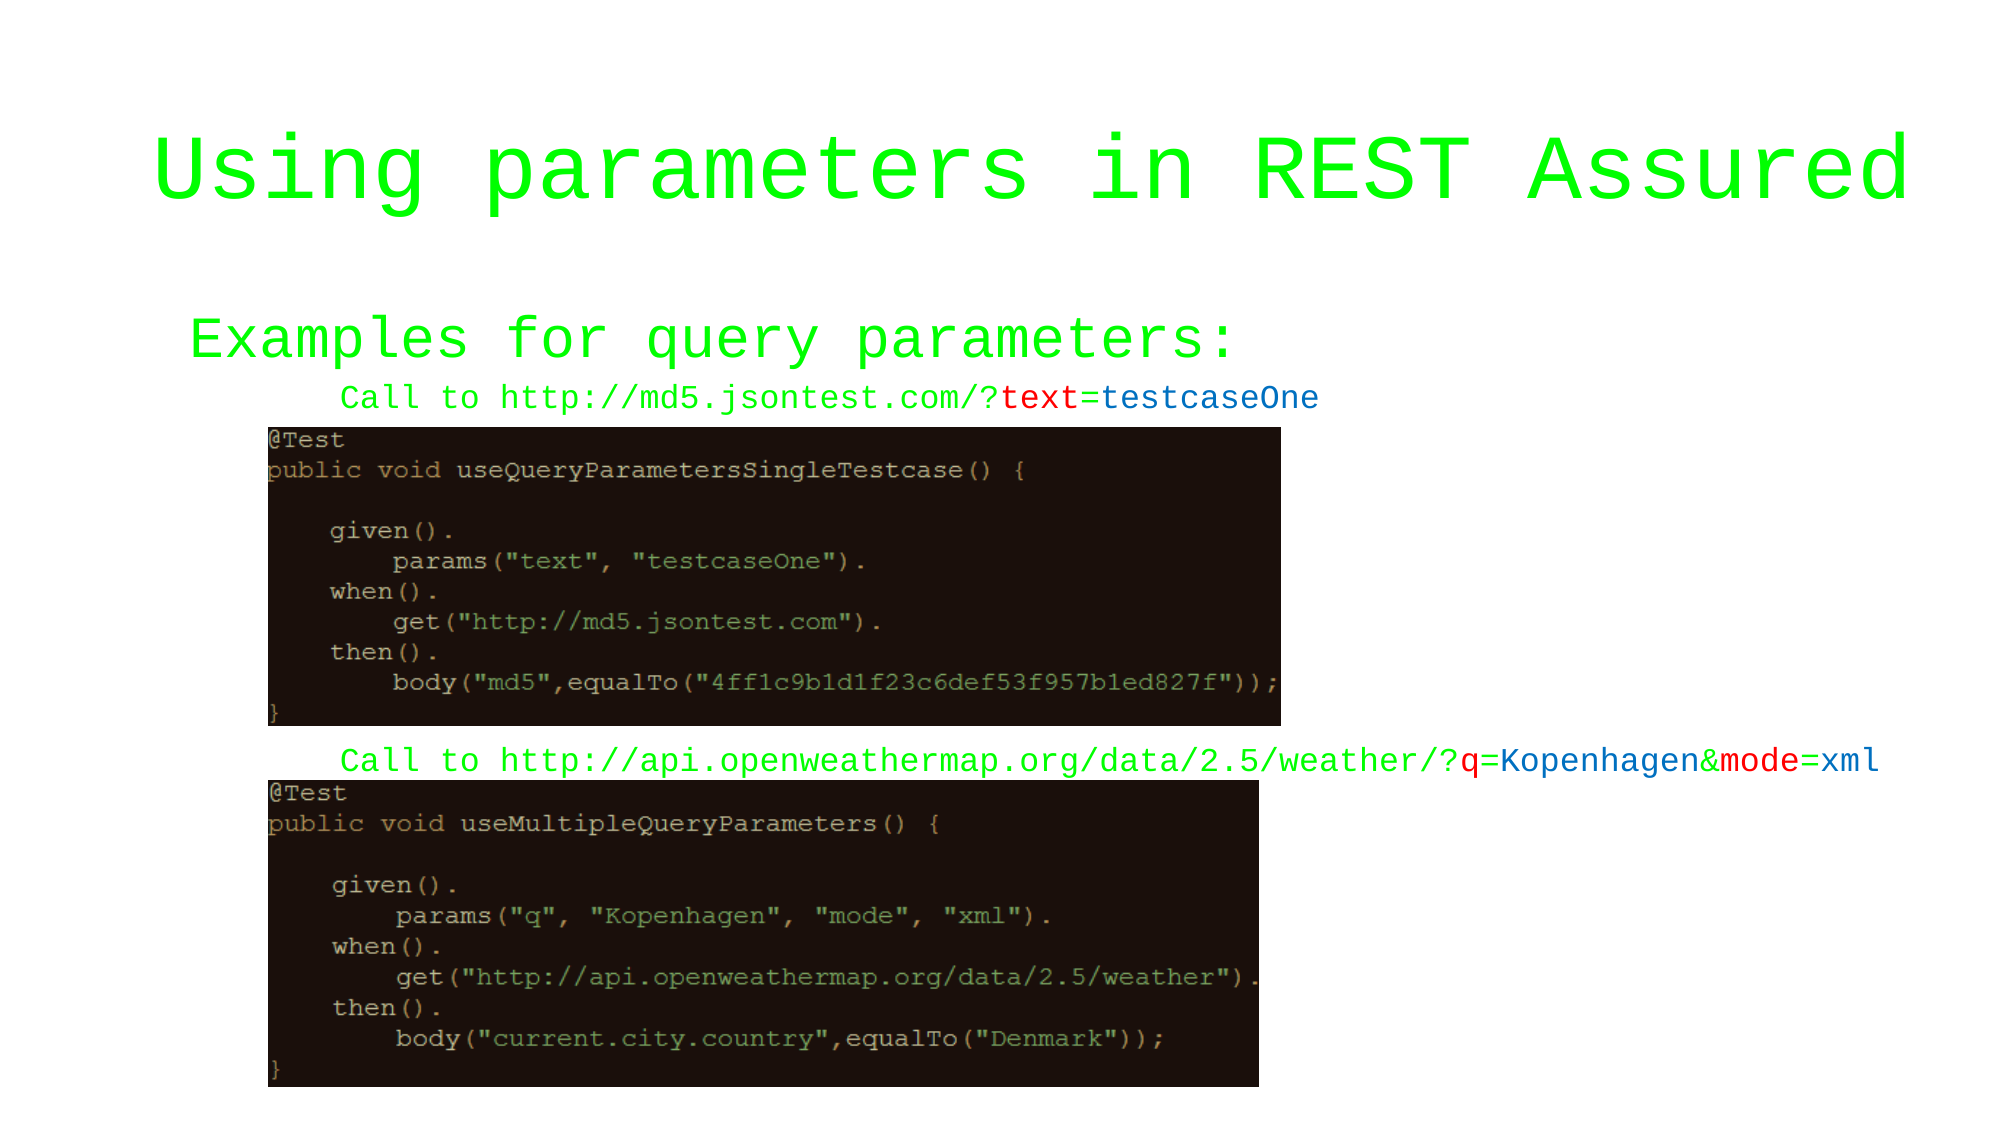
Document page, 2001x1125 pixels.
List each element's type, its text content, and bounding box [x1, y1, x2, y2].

title Using parameters in REST Assured [137, 59, 1942, 278]
list Examples for query parameters: Call to http://md5.jsontest.com/?text=testcaseOne Call to http://api.openweathermap.org/data/2.5/weather/?q=Kopenhagen&mode=xml [137, 299, 1919, 1014]
picture [268, 427, 1281, 726]
picture [268, 780, 1259, 1087]
